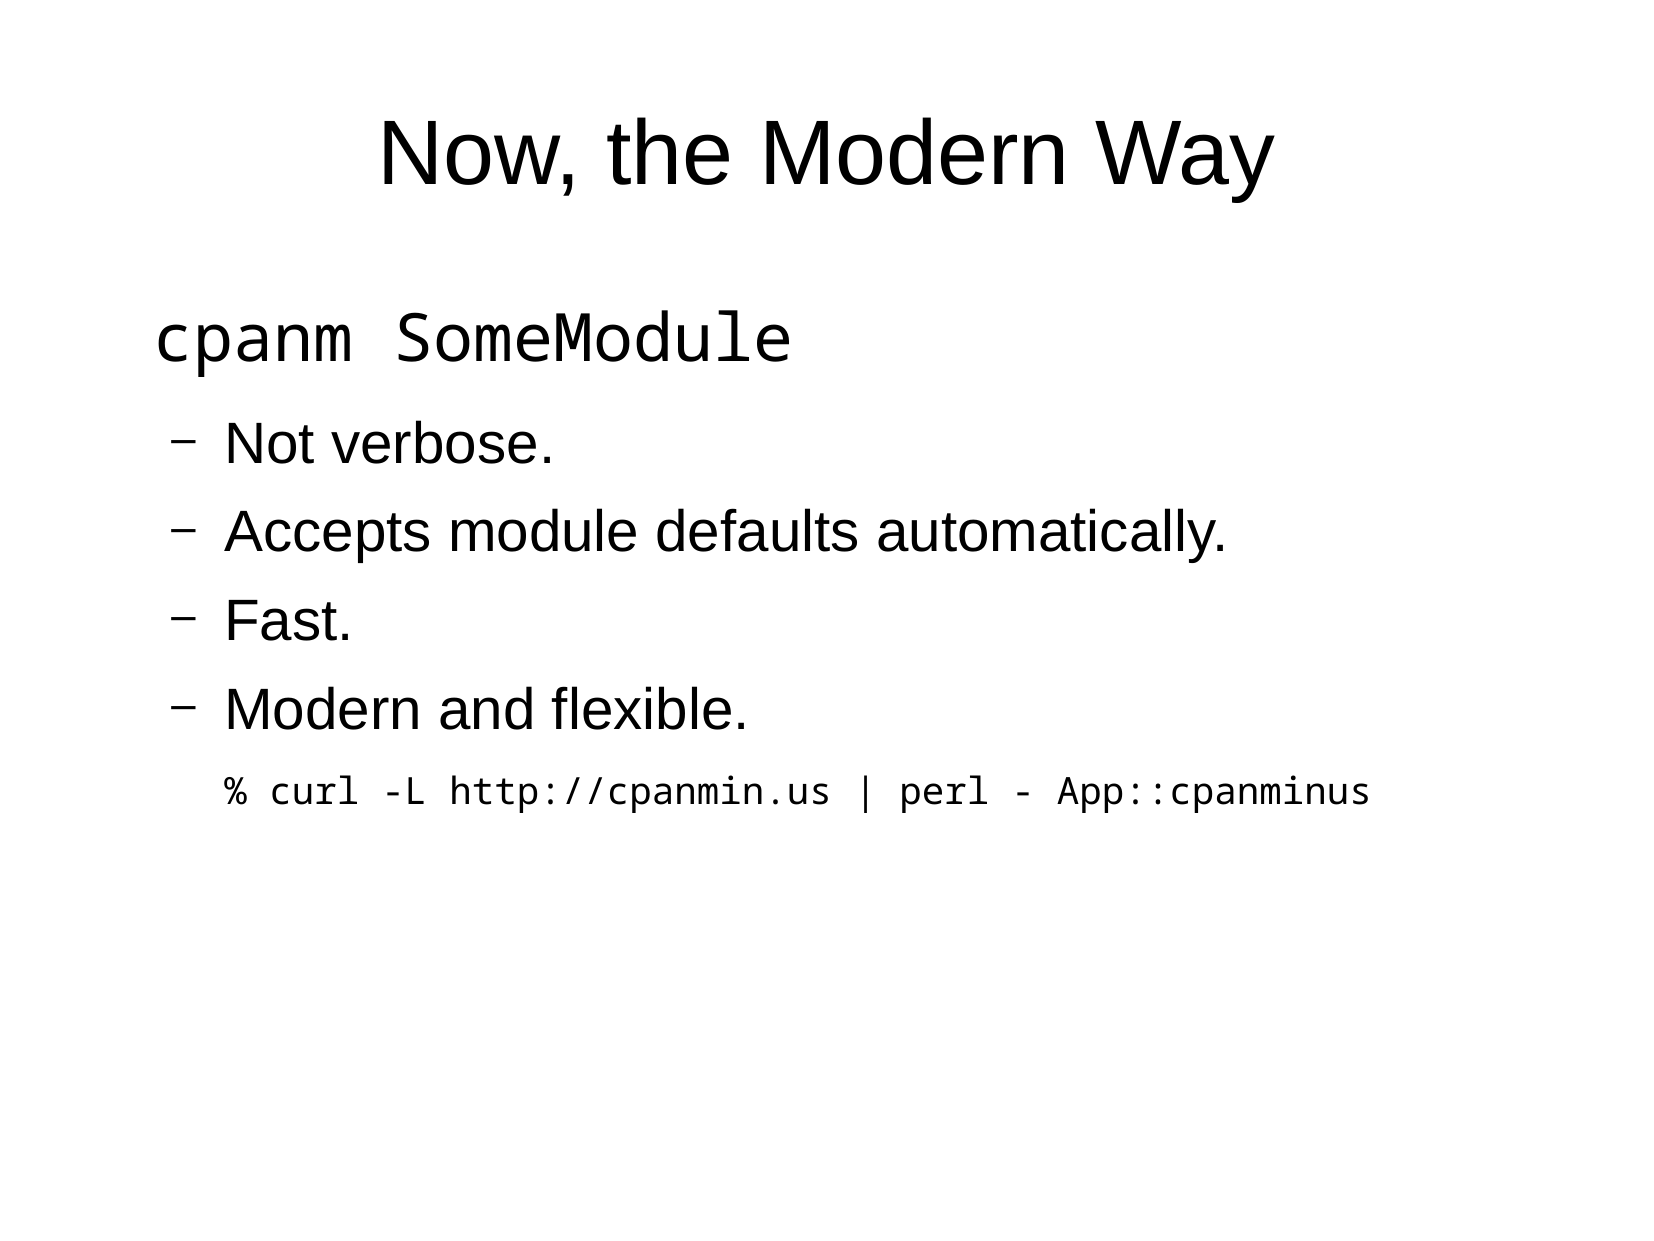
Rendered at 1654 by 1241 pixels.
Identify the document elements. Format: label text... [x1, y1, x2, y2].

title Now, the Modern Way [82, 49, 1571, 257]
list cpanm SomeModule Not verbose. Accepts module defaults automatically. Fast. Modern and flexible. % curl -L http://cpanmin.us | perl - App::cpanminus [82, 290, 1571, 1010]
